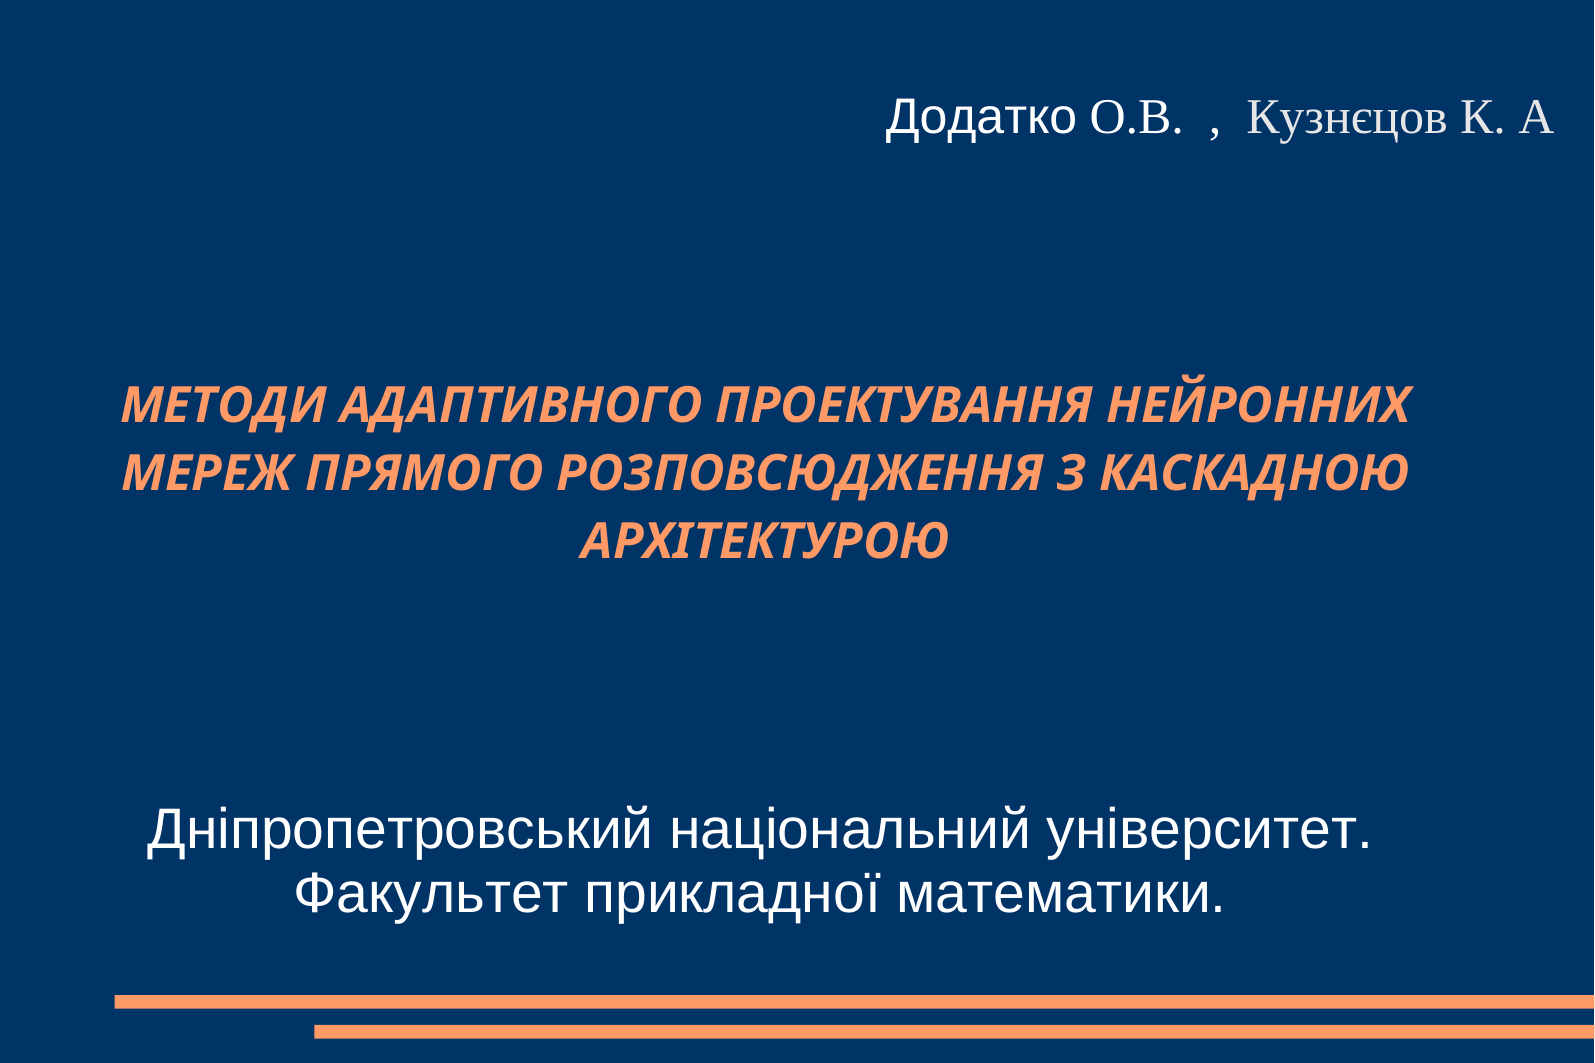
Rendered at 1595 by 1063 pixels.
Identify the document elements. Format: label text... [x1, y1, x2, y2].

title МЕТОДИ АДАПТИВНОГО ПРОЕКТУВАННЯ НЕЙРОННИХ МЕРЕЖ ПРЯМОГО РОЗПОВСЮДЖЕННЯ З КАСКАДНОЮ АРХІТЕКТУРОЮ [85, 351, 1447, 591]
text_box Додатко О.В. , Кузнєцов К. А [885, 88, 1556, 145]
text_box Дніпропетровський національний університет. Факультет прикладної математики. [147, 797, 1390, 924]
